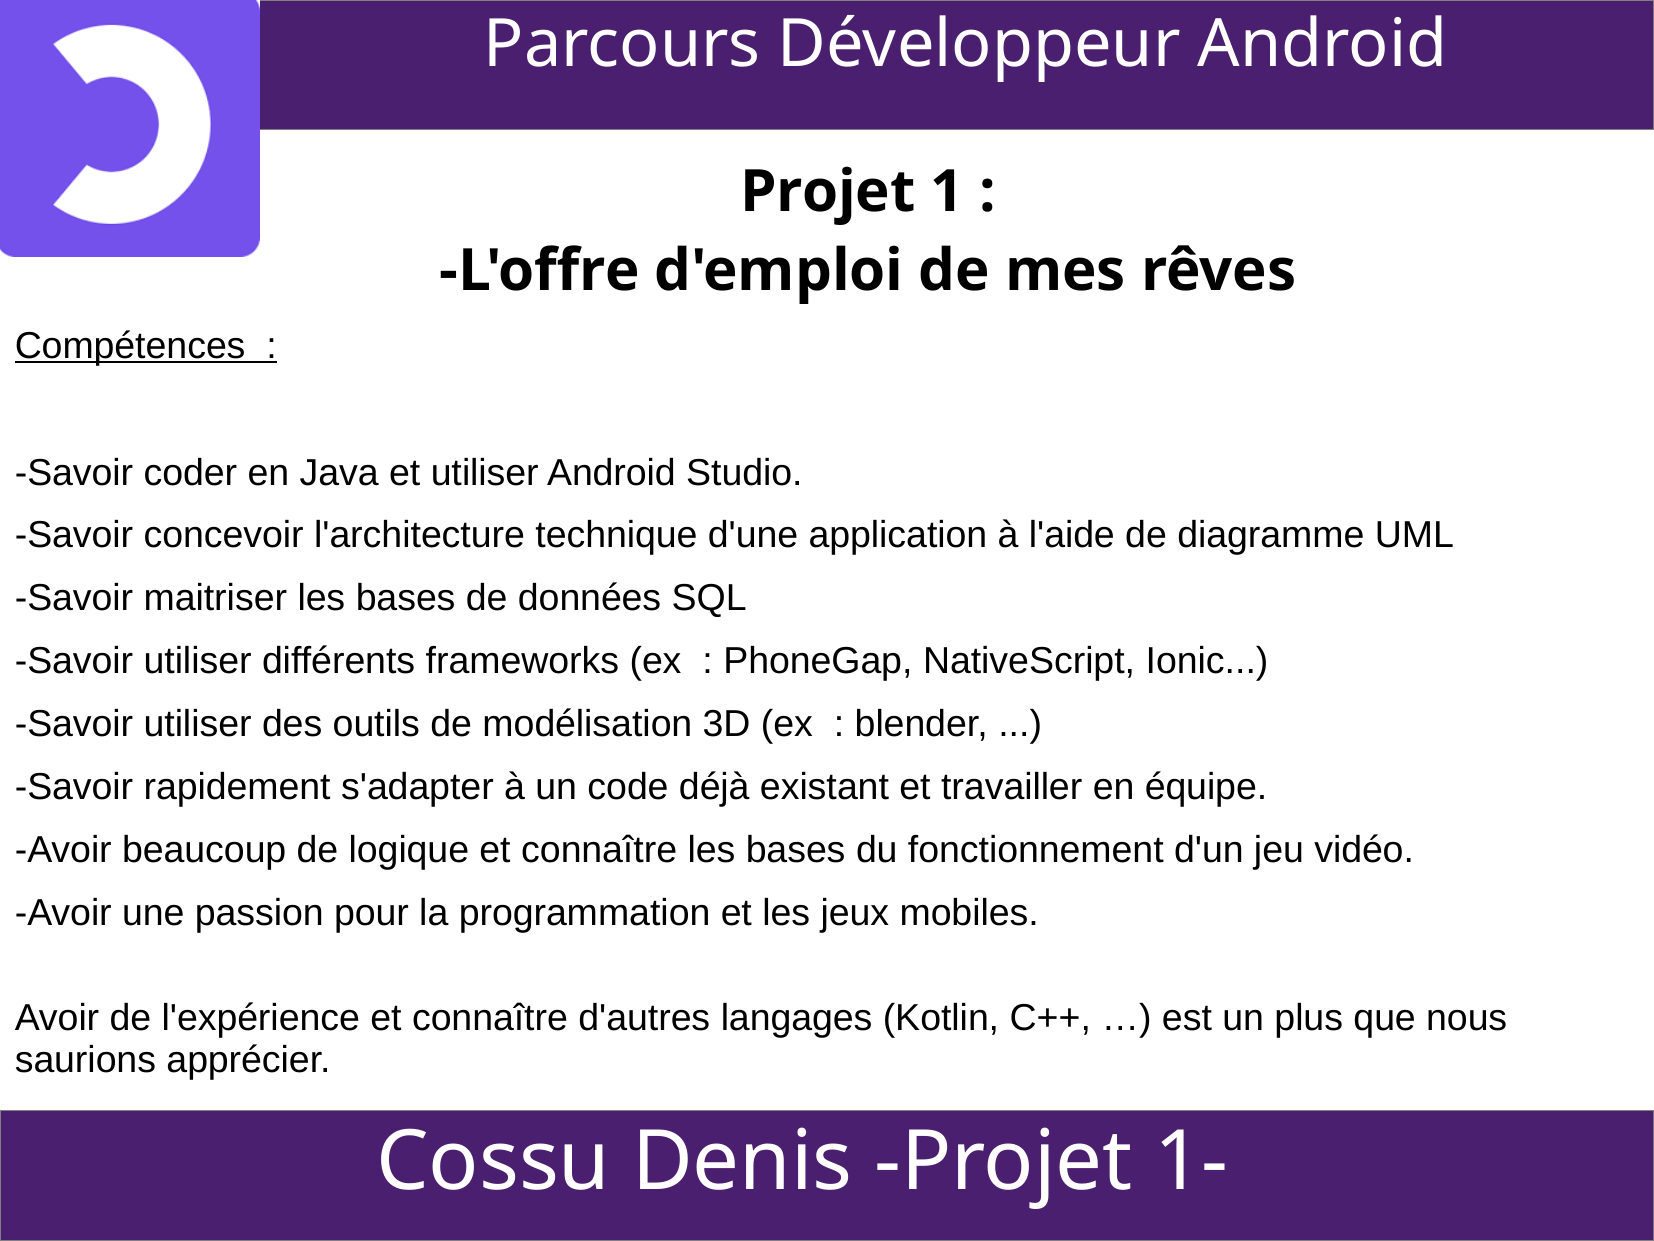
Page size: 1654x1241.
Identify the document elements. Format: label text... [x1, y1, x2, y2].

text_box Projet 1 : -L'offre d'emploi de mes rêves [366, 141, 1371, 296]
text_box Compétences : -Savoir coder en Java et utiliser Android Studio. -Savoir concevoir l'architecture technique d'une application à l'aide de diagramme UML -Savoir maitriser les bases de données SQL -Savoir utiliser différents frameworks (ex : PhoneGap, NativeScript, Ionic...) -Savoir utiliser des outils de modélisation 3D (ex : blender, ...) -Savoir rapidement s'adapter à un code déjà existant et travailler en équipe. -Avoir beaucoup de logique et connaître les bases du fonctionnement d'un jeu vidéo. -Avoir une passion pour la programmation et les jeux mobiles. Avoir de l'expérience et connaître d'autres langages (Kotlin, C++, …) est un plus que nous saurions apprécier. [0, 296, 1607, 1193]
picture [0, 0, 260, 257]
